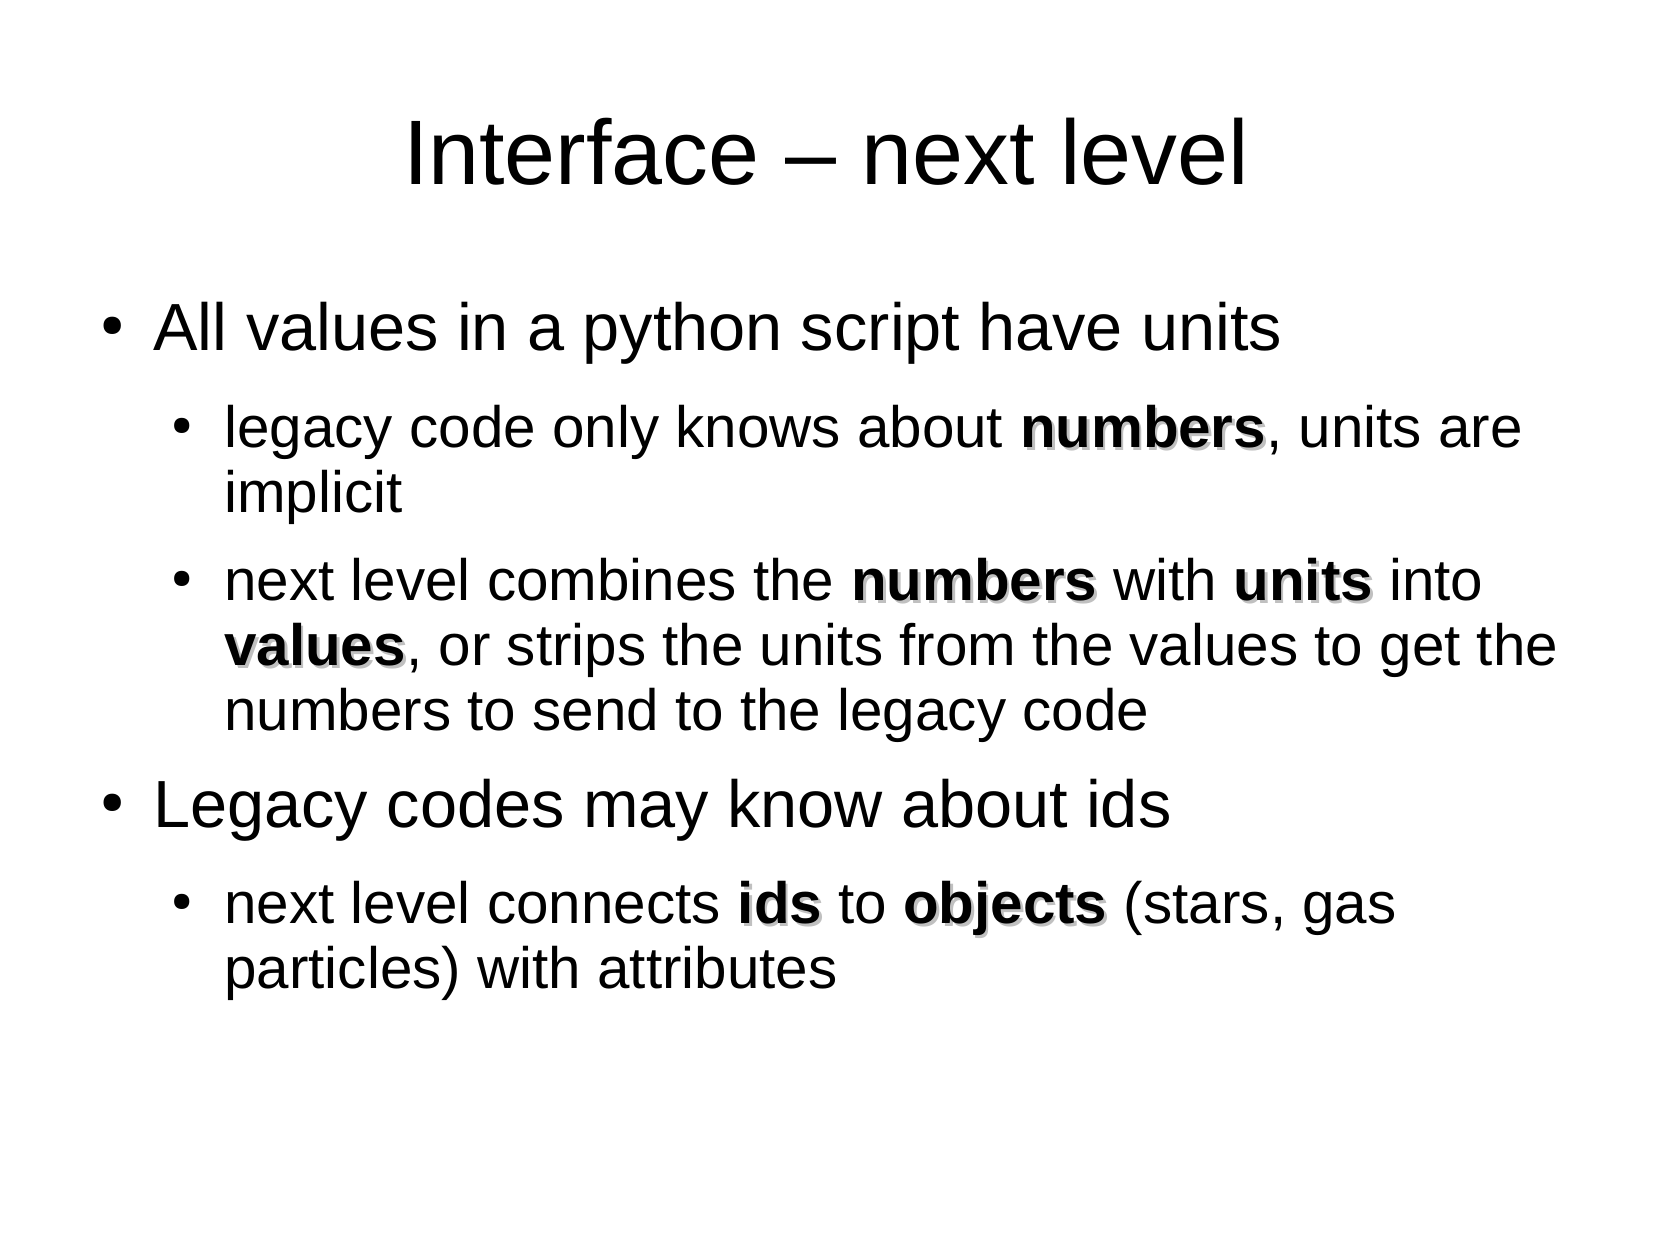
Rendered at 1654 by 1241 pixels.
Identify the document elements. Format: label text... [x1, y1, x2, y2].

title Interface – next level [82, 56, 1571, 250]
list All values in a python script have units legacy code only knows about numbers, units are implicit next level combines the numbers with units into values, or strips the units from the values to get the numbers to send to the legacy code Legacy codes may know about ids next level connects ids to objects (stars, gas particles) with attributes [82, 290, 1571, 1094]
